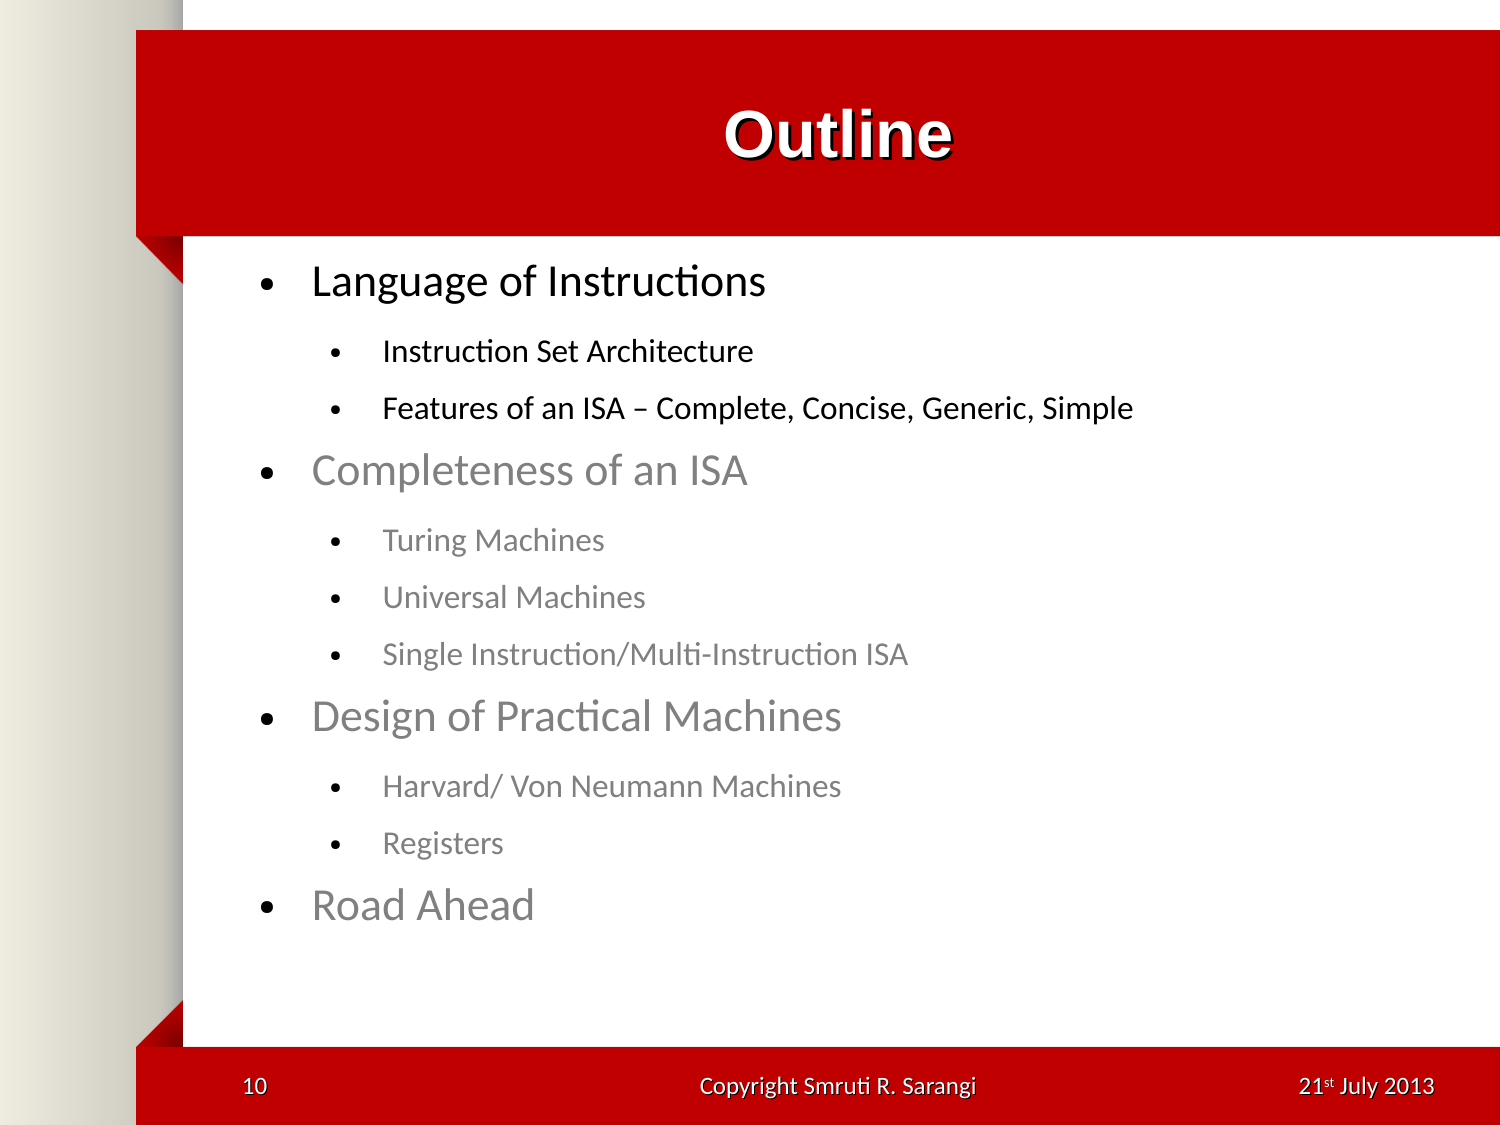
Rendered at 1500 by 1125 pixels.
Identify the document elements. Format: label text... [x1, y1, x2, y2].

picture [0, 0, 1500, 1125]
list Language of Instructions Instruction Set Architecture Features of an ISA – Complete, Concise, Generic, Simple Completeness of an ISA Turing Machines Universal Machines Single Instruction/Multi-Instruction ISA Design of Practical Machines Harvard/ Von Neumann Machines Registers Road Ahead [240, 262, 1458, 1005]
title Outline [230, 57, 1447, 211]
